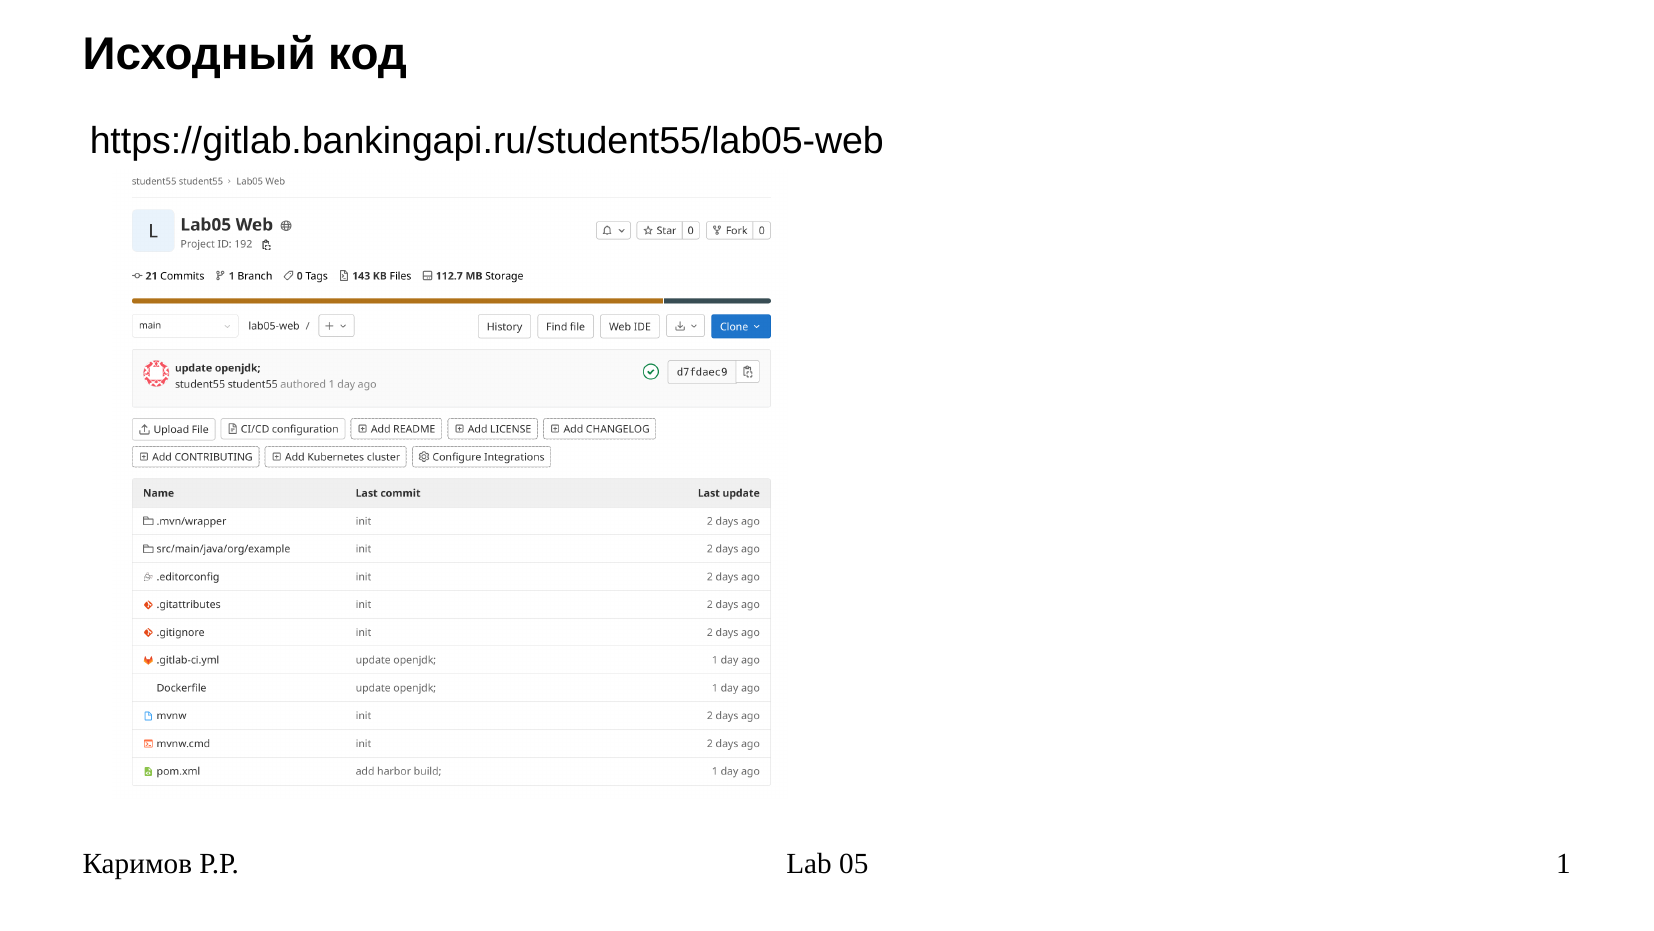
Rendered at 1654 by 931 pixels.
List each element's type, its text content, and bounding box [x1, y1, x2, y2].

text_box https://gitlab.bankingapi.ru/student55/lab05-web [75, 112, 902, 170]
picture [112, 170, 788, 799]
title Исходный код [82, 15, 1571, 91]
